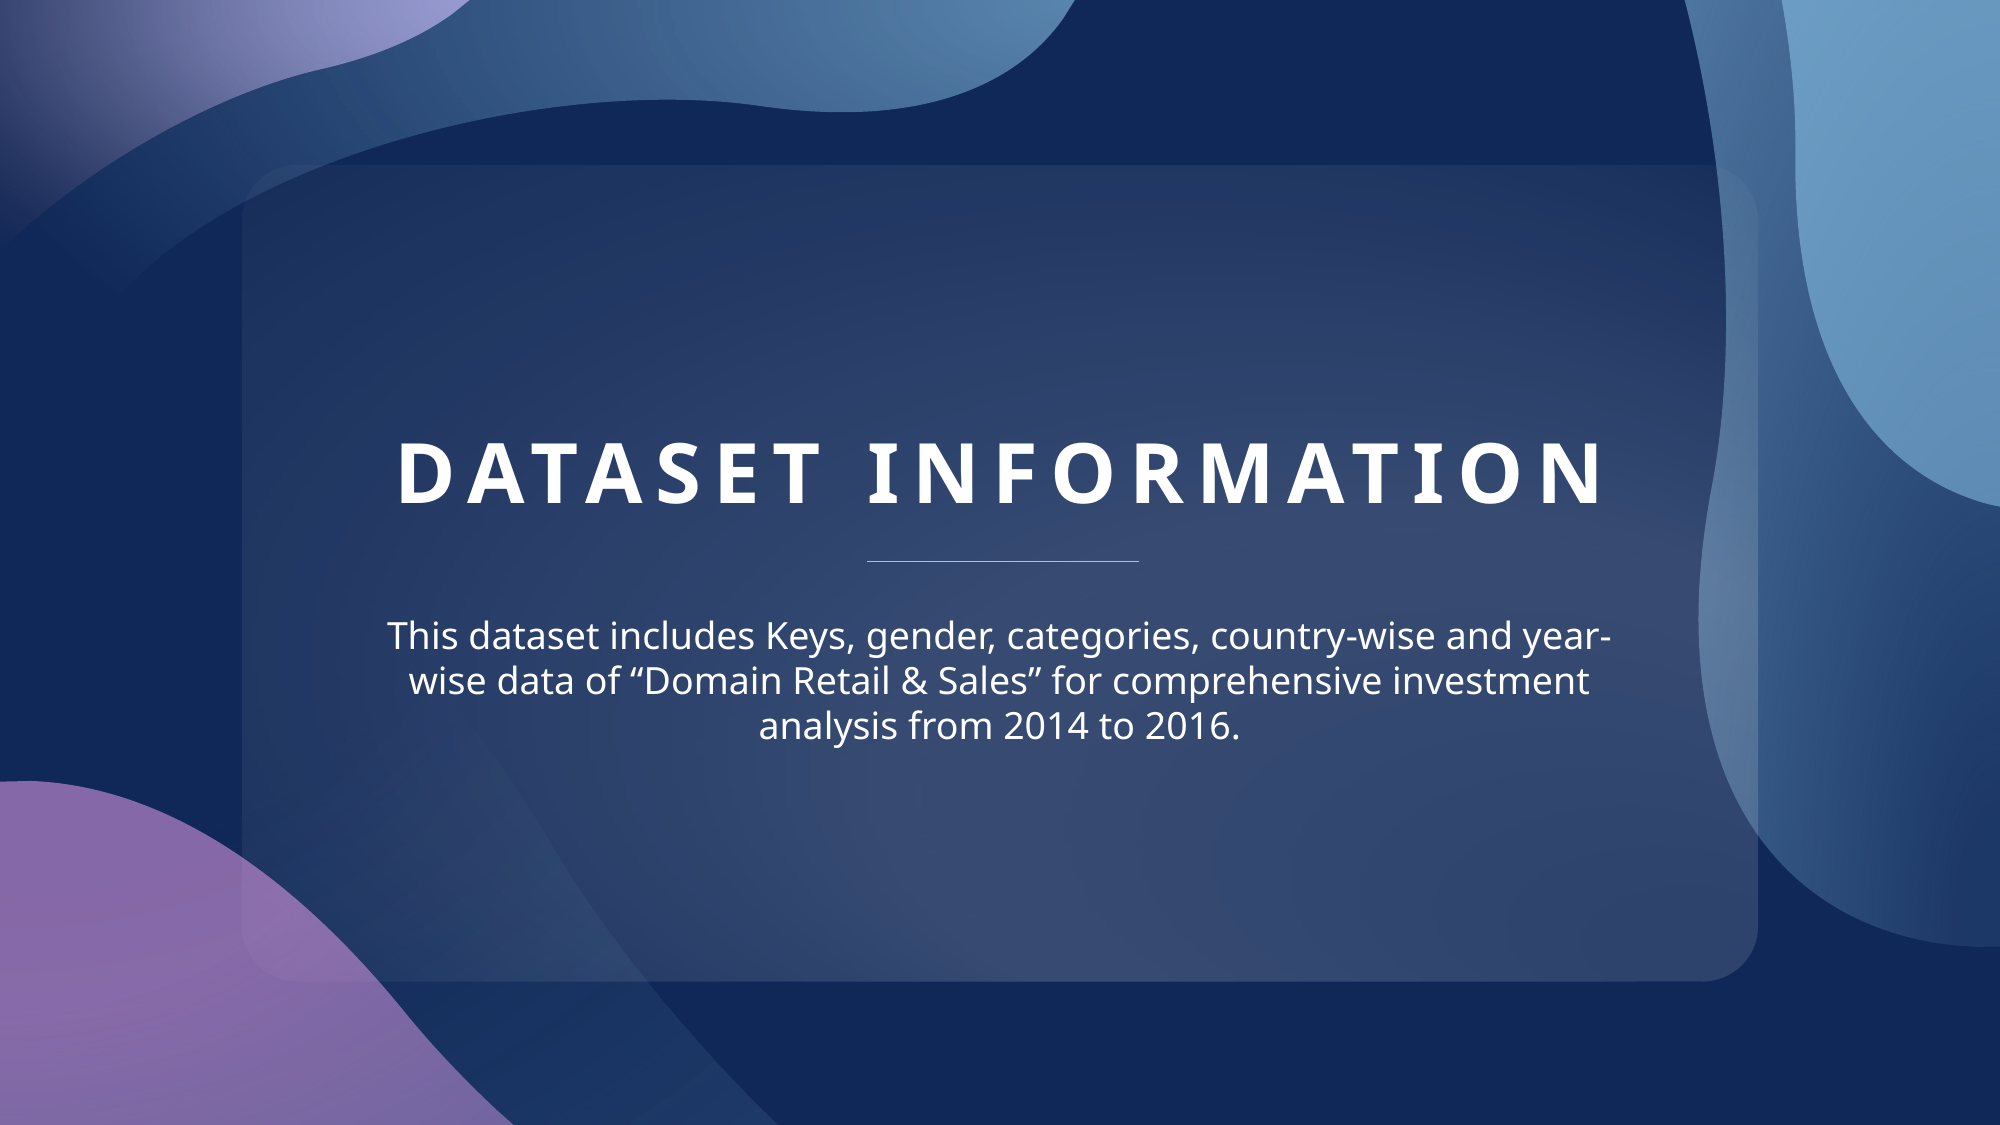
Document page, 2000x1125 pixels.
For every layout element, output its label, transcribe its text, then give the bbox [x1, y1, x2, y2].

picture [0, 0, 2000, 1125]
title DATASET INFORMATION [365, 353, 1635, 530]
subtitle This dataset includes Keys, gender, categories, country-wise and year-wise data of “Domain Retail & Sales” for comprehensive investment analysis from 2014 to 2016. [365, 604, 1635, 791]
